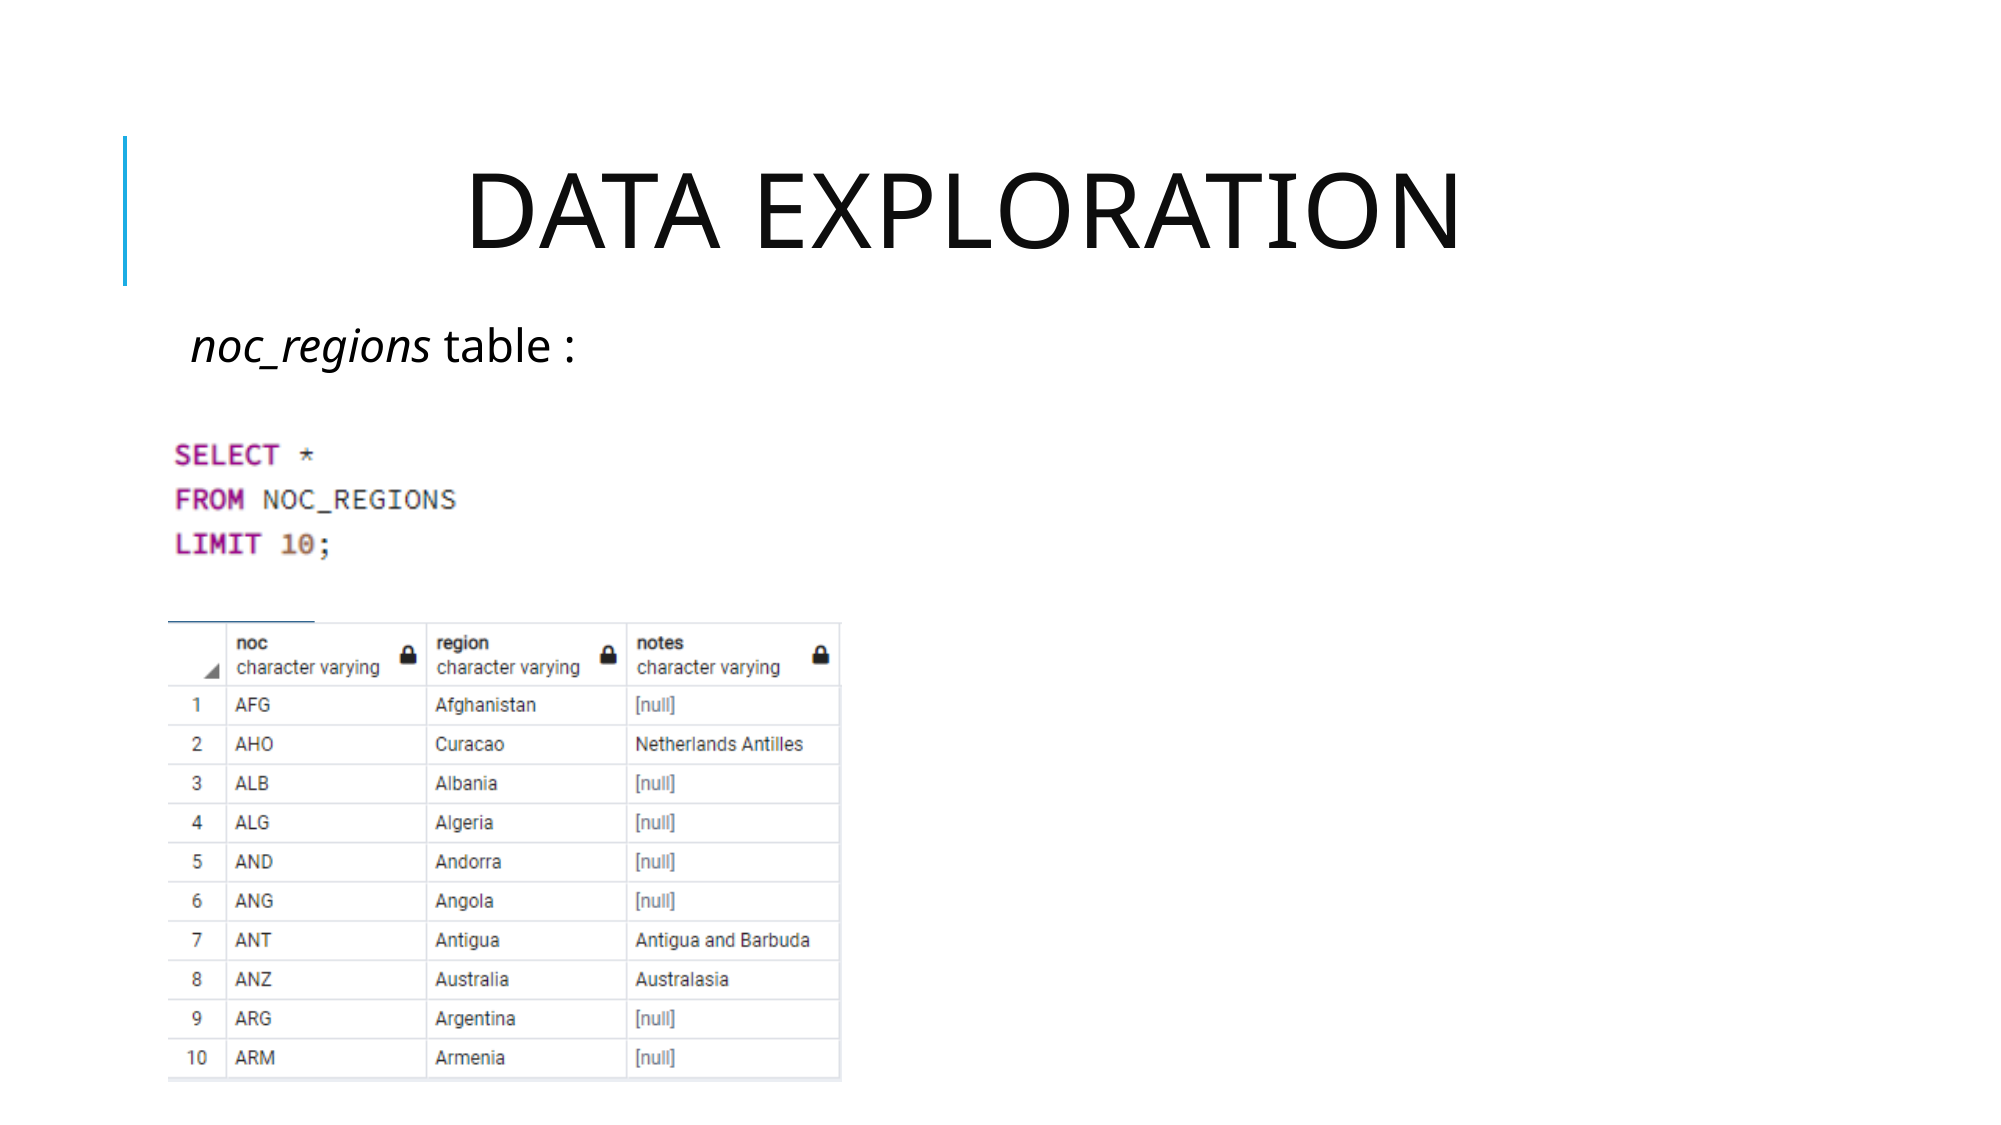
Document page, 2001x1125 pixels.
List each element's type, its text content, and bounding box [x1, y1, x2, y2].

list noc_regions table : [168, 315, 1763, 976]
title Data exploration [168, 96, 1763, 315]
picture [168, 429, 486, 573]
picture [168, 621, 842, 1082]
